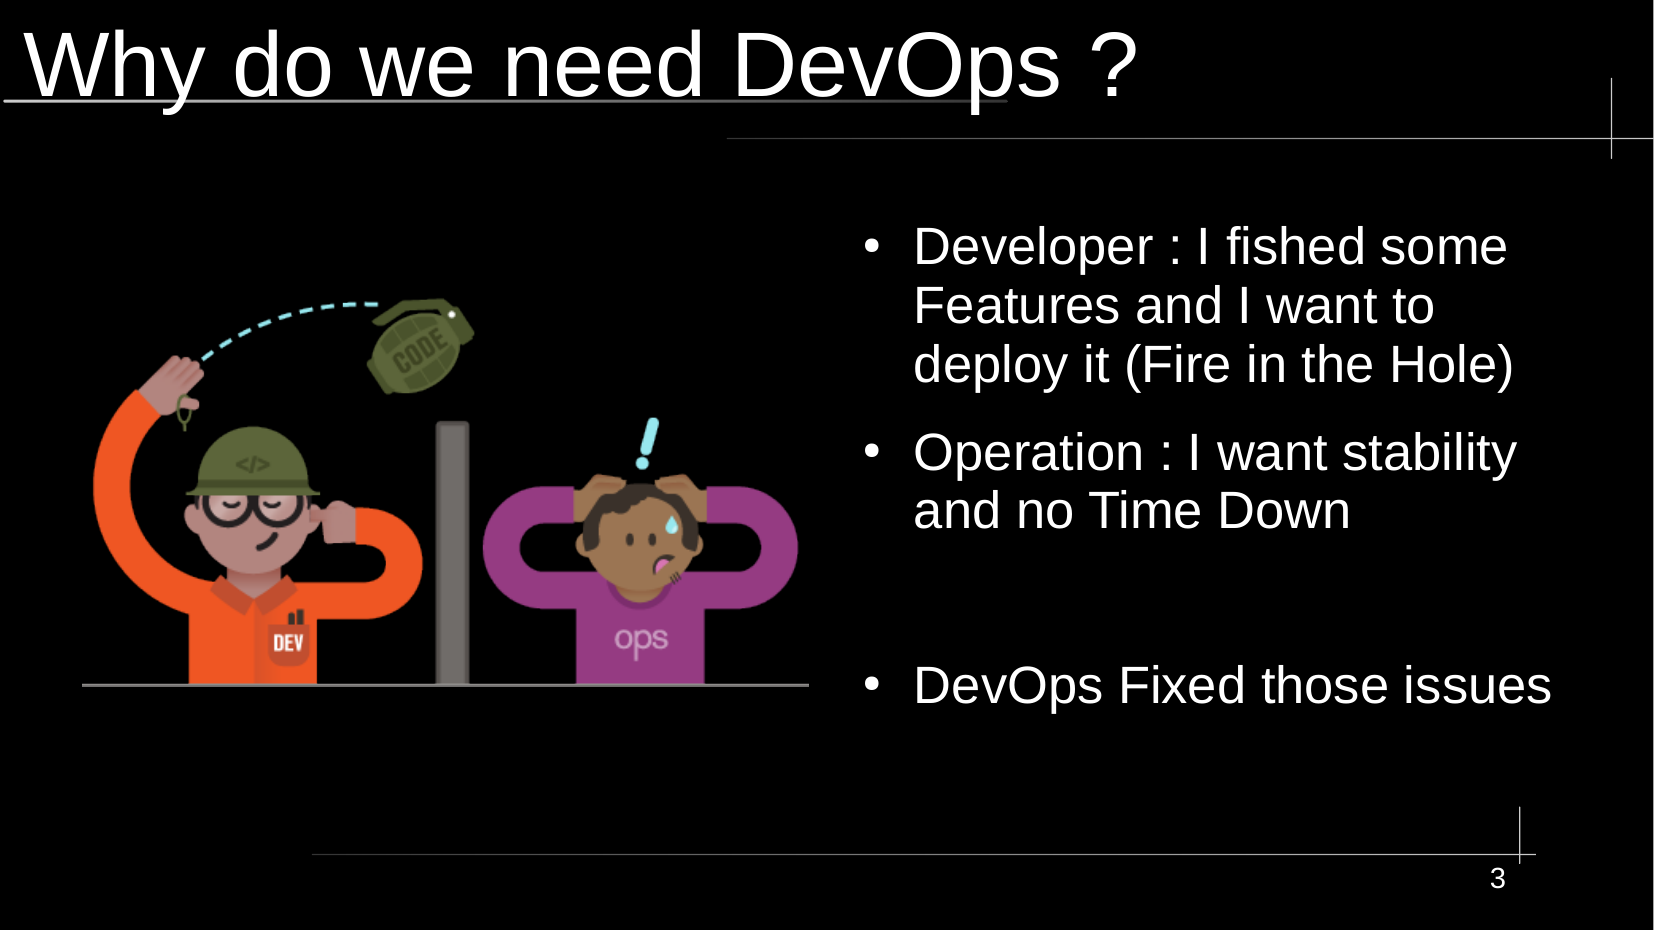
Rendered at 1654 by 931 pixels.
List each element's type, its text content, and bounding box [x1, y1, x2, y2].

title Why do we need DevOps ? [23, 11, 1589, 119]
picture [82, 287, 809, 687]
list Developer : I fished some Features and I want to deploy it (Fire in the Hole) Operation : I want stability and no Time Down DevOps Fixed those issues [845, 217, 1572, 758]
